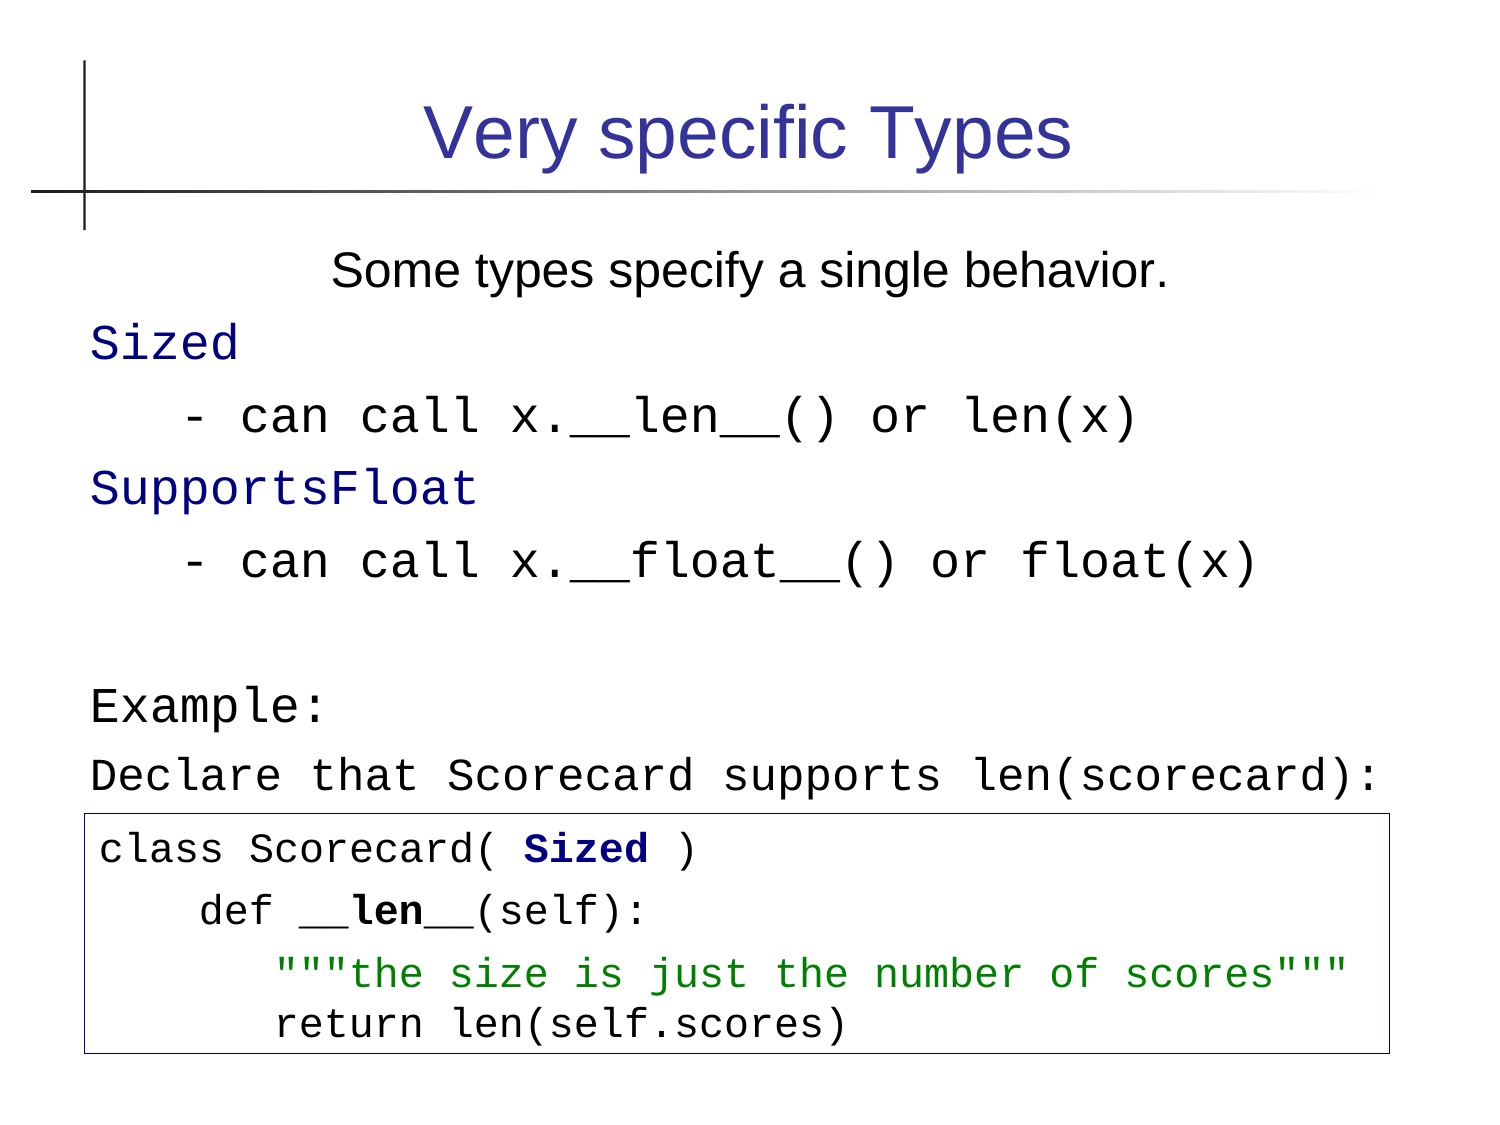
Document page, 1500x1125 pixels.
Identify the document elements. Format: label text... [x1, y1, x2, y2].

title Very specific Types [100, 42, 1397, 182]
text_box class Scorecard( Sized ) def __len__(self): """the size is just the number of scores""" return len(self.scores) [84, 813, 1390, 1054]
list Some types specify a single behavior. Sized - can call x.__len__() or len(x) SupportsFloat - can call x.__float__() or float(x) Example: Declare that Scorecard supports len(scorecard): [75, 229, 1426, 841]
